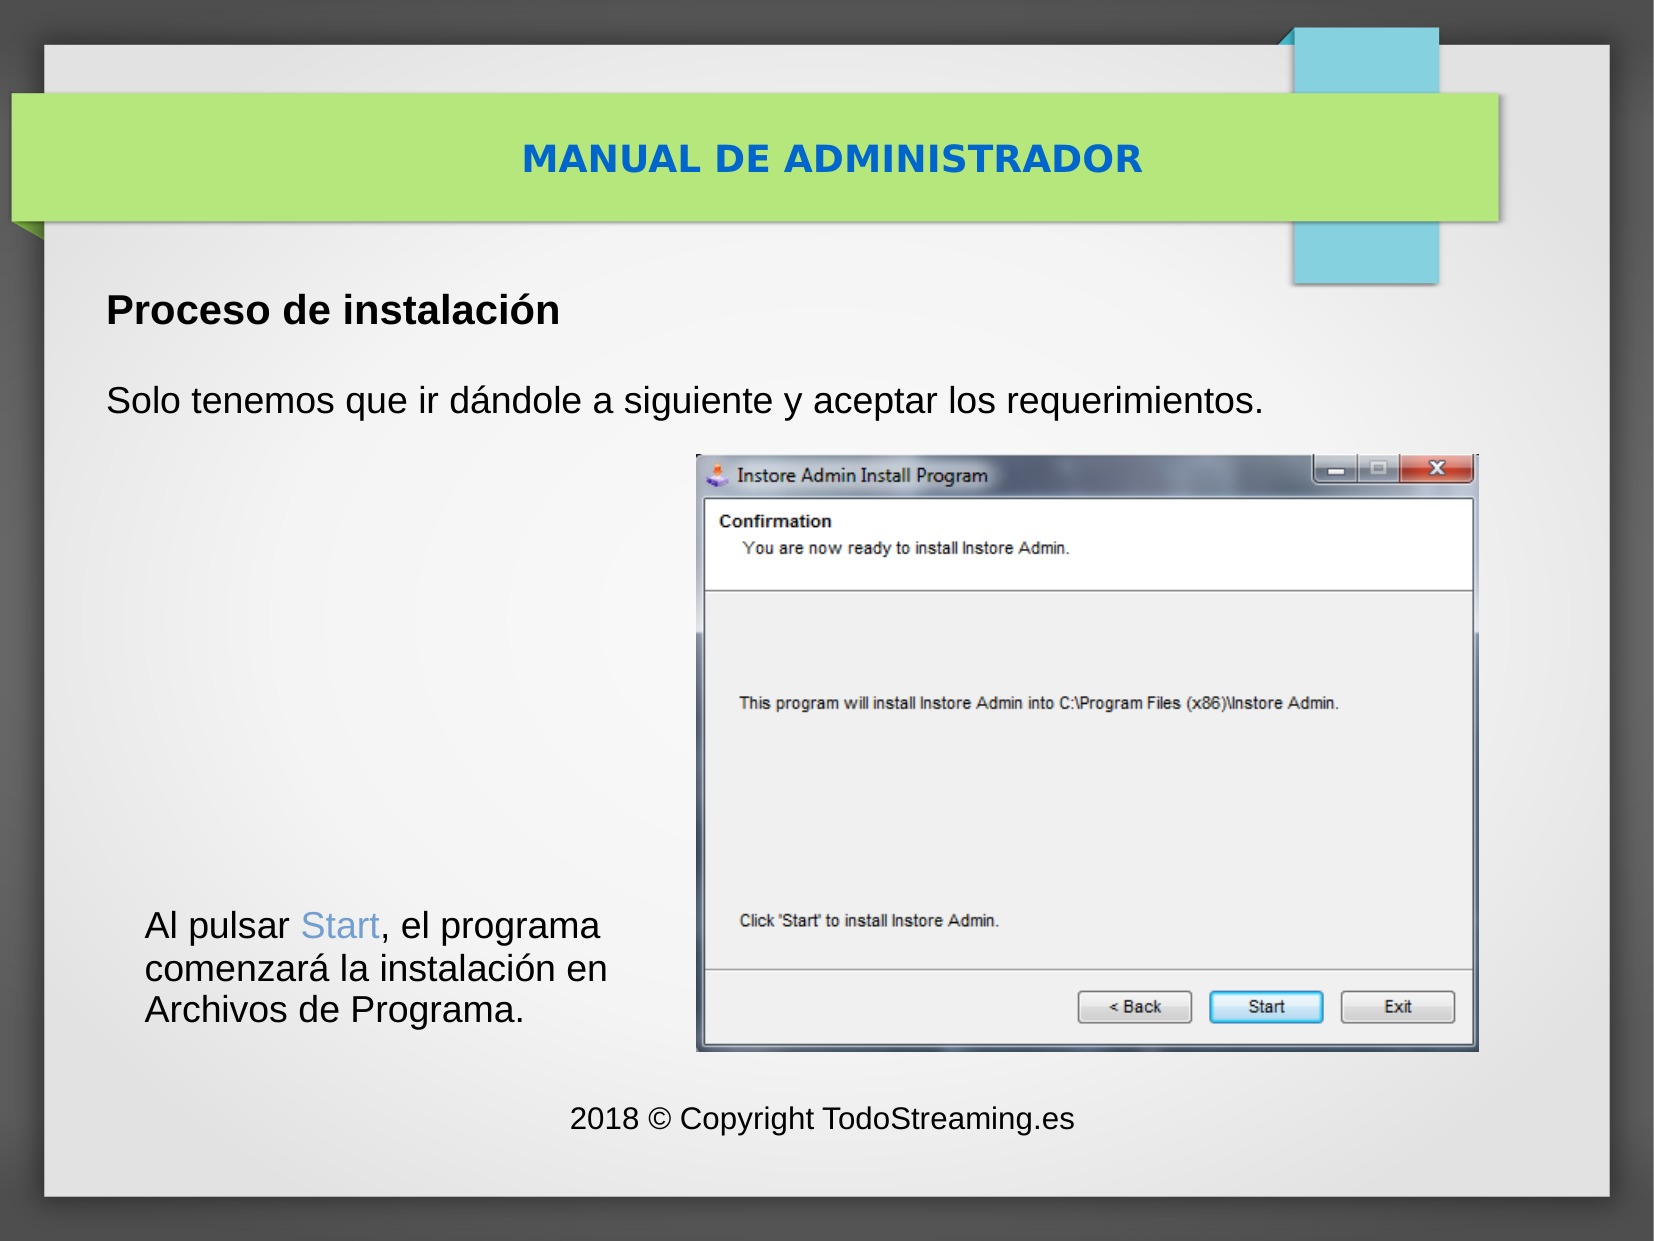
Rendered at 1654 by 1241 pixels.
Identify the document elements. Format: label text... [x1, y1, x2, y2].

text_box 2018 © Copyright TodoStreaming.es [555, 1094, 1099, 1146]
picture [0, 0, 1654, 1241]
subtitle Proceso de instalación Solo tenemos que ir dándole a siguiente y aceptar los requerimientos. [106, 268, 1524, 482]
title MANUAL DE ADMINISTRADOR [472, 118, 1193, 201]
text_box Al pulsar Start, el programa comenzará la instalación en Archivos de Programa. [129, 897, 686, 1039]
